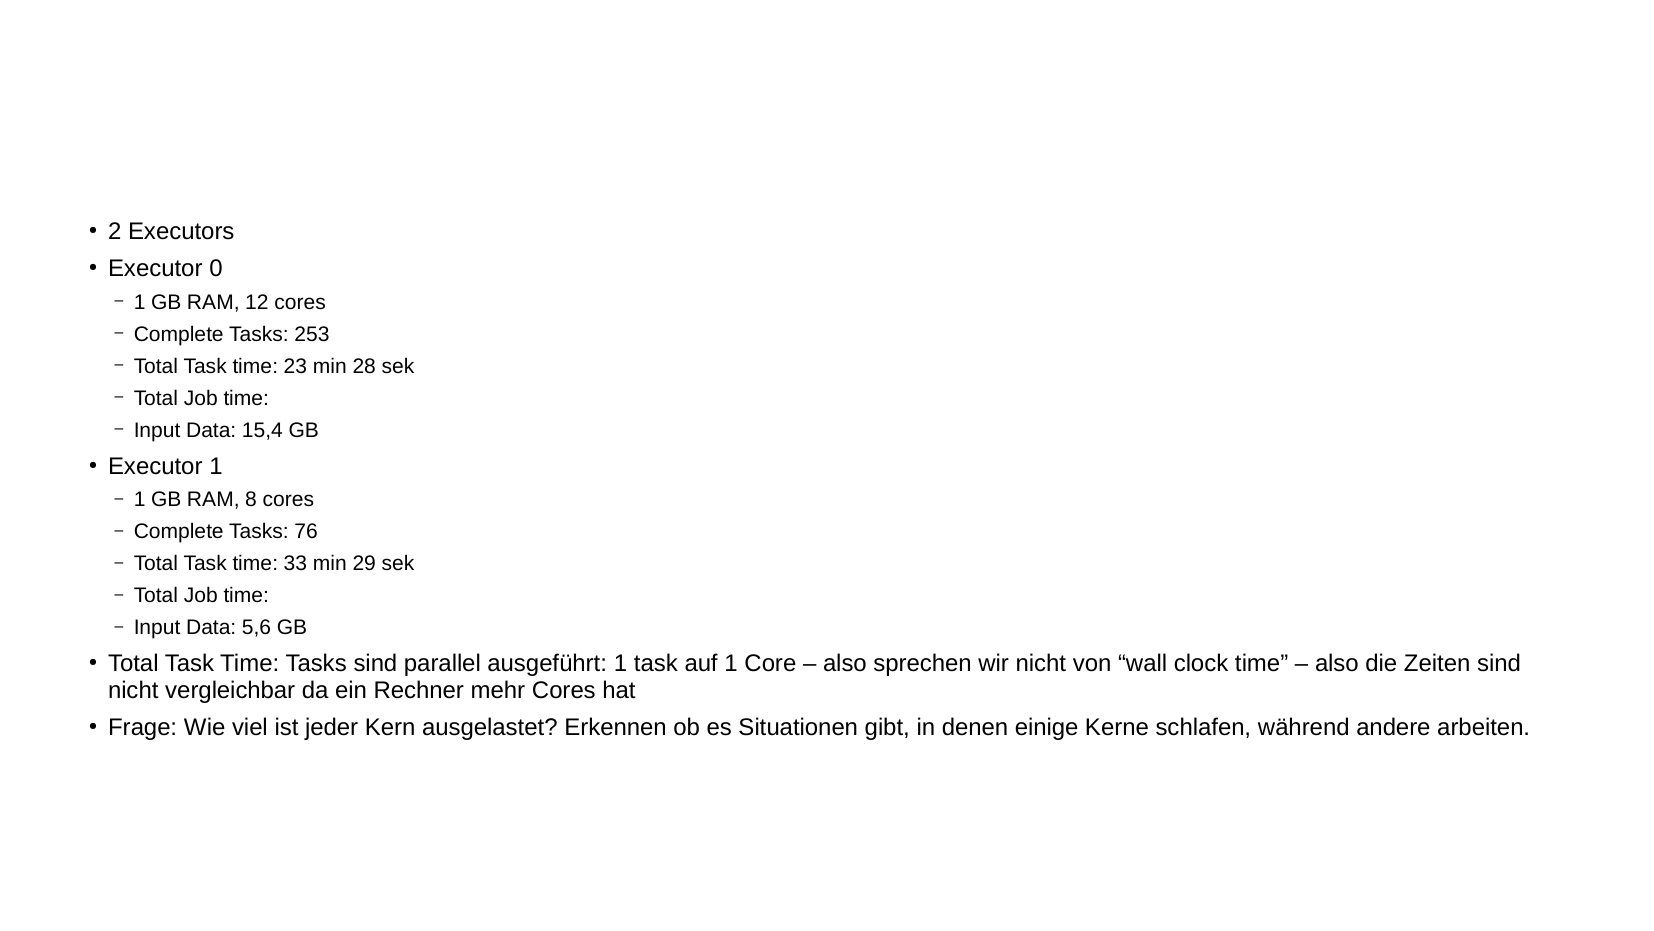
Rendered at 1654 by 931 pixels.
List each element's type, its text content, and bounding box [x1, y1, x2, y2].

list 2 Executors Executor 0 1 GB RAM, 12 cores Complete Tasks: 253 Total Task time: 23 min 28 sek Total Job time: Input Data: 15,4 GB Executor 1 1 GB RAM, 8 cores Complete Tasks: 76 Total Task time: 33 min 29 sek Total Job time: Input Data: 5,6 GB Total Task Time: Tasks sind parallel ausgeführt: 1 task auf 1 Core – also sprechen wir nicht von “wall clock time” – also die Zeiten sind nicht vergleichbar da ein Rechner mehr Cores hat Frage: Wie viel ist jeder Kern ausgelastet? Erkennen ob es Situationen gibt, in denen einige Kerne schlafen, während andere arbeiten. [82, 217, 1571, 758]
